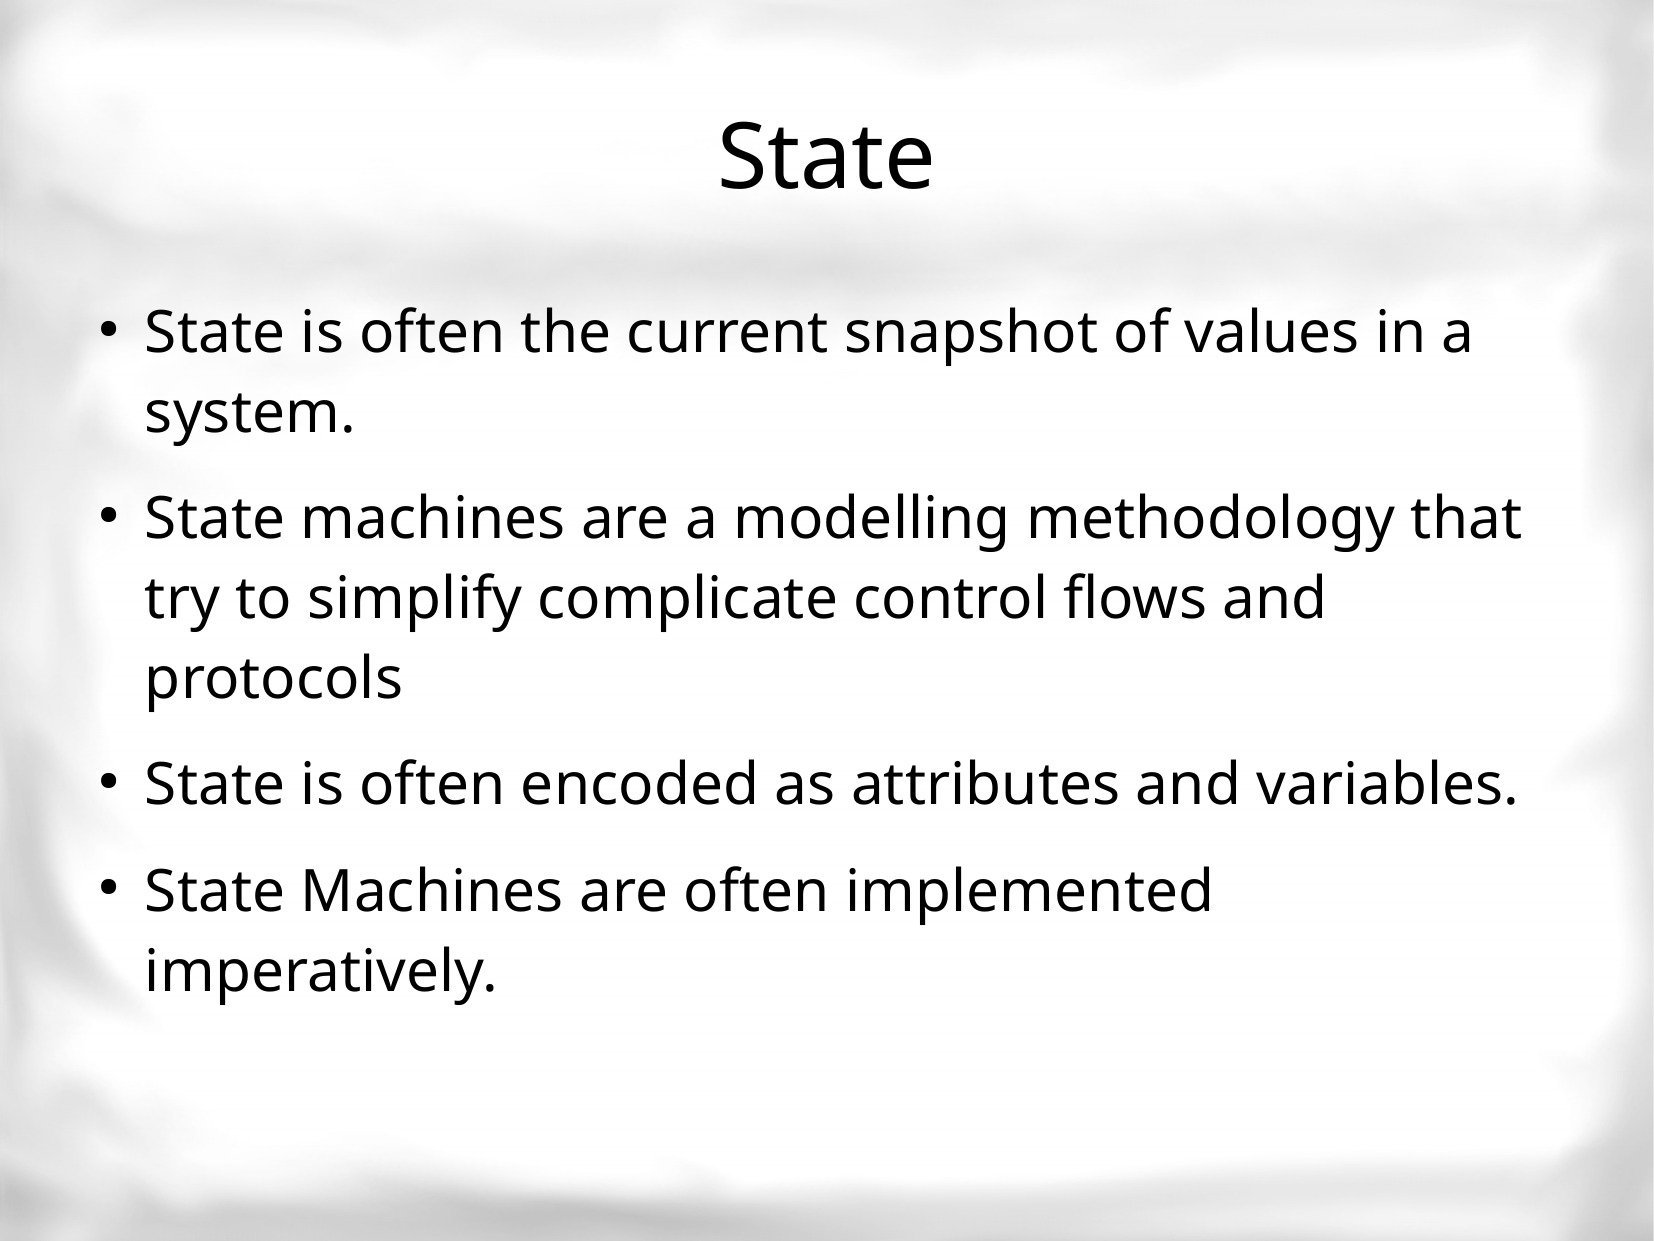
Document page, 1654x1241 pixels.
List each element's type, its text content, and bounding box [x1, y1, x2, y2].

title State [82, 49, 1571, 257]
picture [0, 0, 1654, 1241]
list State is often the current snapshot of values in a system. State machines are a modelling methodology that try to simplify complicate control flows and protocols State is often encoded as attributes and variables. State Machines are often implemented imperatively. [82, 290, 1538, 1010]
